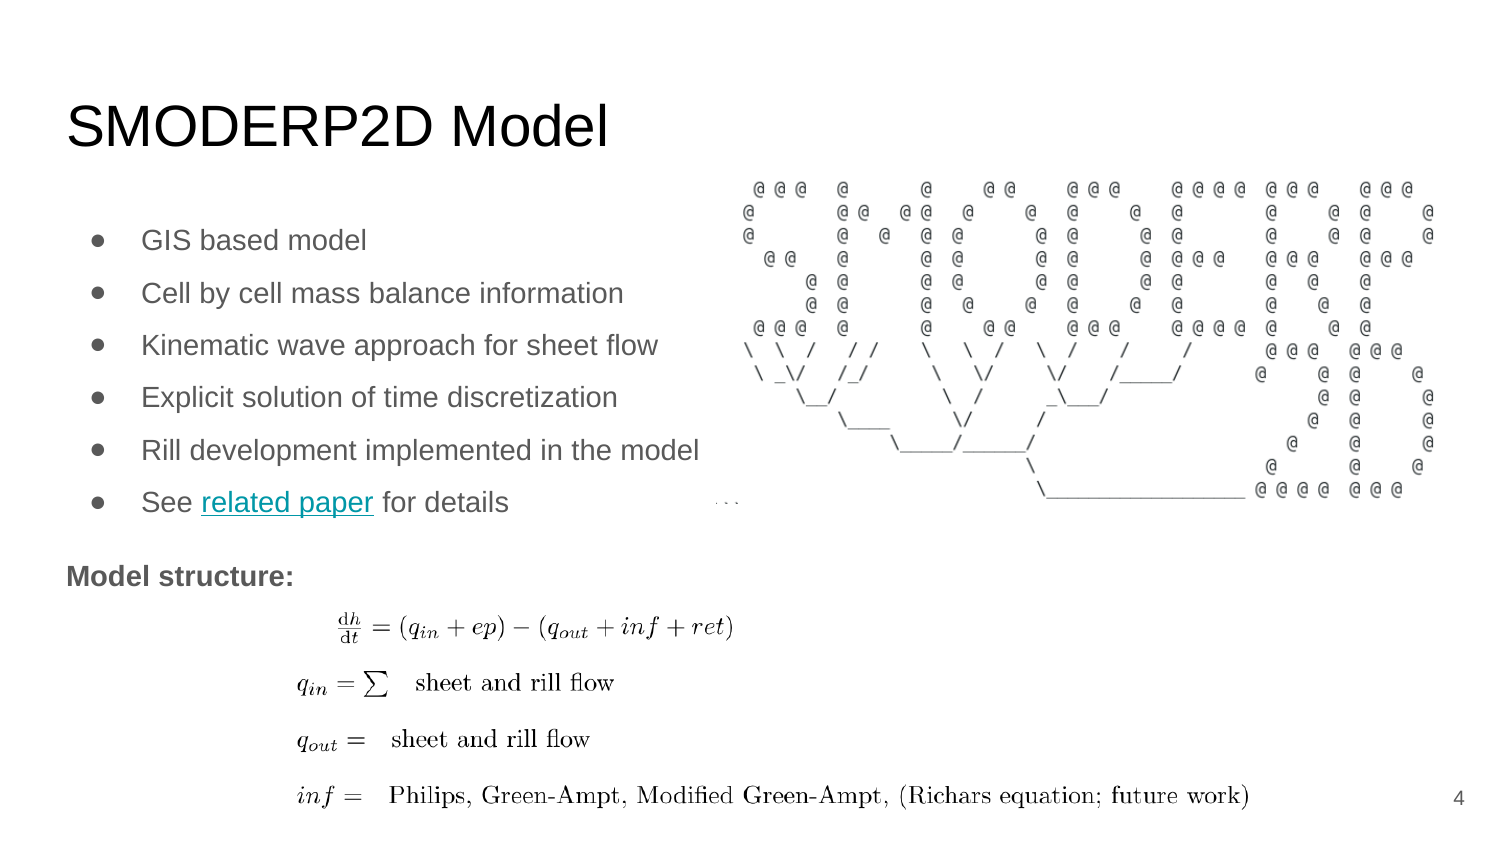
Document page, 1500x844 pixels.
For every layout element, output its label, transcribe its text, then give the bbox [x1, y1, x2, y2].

title SMODERP2D Model [51, 72, 1449, 167]
picture [716, 166, 1500, 504]
picture [289, 604, 1254, 815]
list GIS based model Cell by cell mass balance information Kinematic wave approach for sheet flow Explicit solution of time discretization Rill development implemented in the model See related paper for details Model structure: [51, 189, 1449, 750]
slide_number <number> [1389, 764, 1480, 830]
